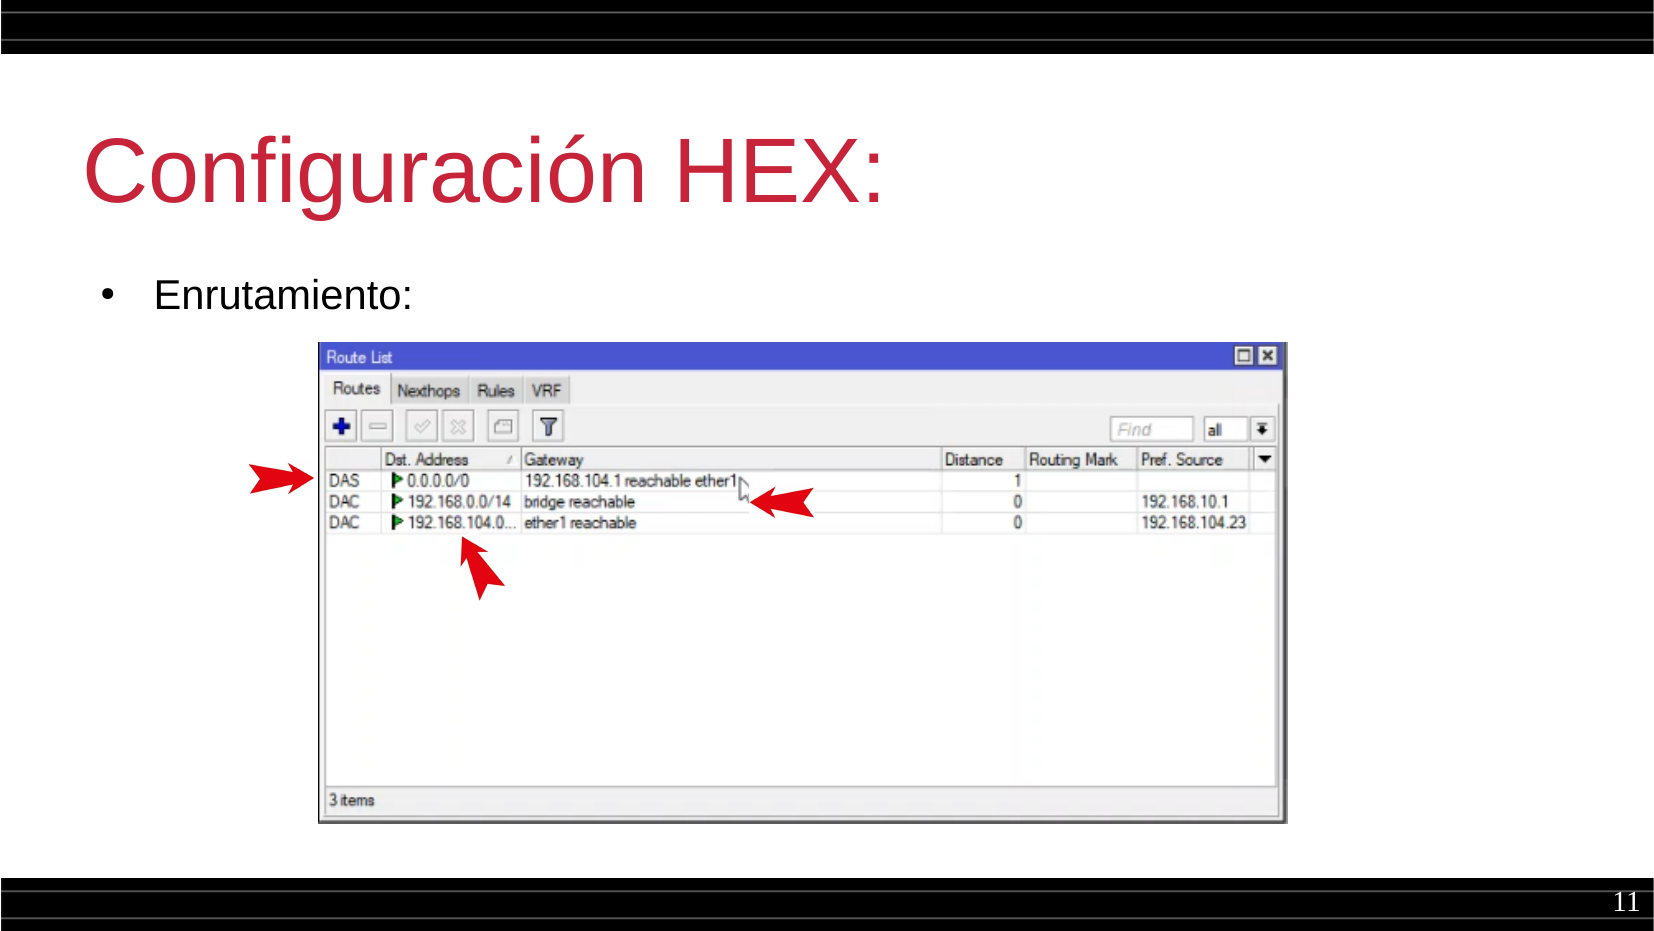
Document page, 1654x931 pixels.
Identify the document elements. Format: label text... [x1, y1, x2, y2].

picture [1, 878, 1654, 931]
picture [248, 460, 315, 497]
title Configuración HEX: [82, 92, 1571, 249]
picture [318, 342, 1288, 824]
list Enrutamiento: [82, 271, 1571, 758]
picture [1, 0, 1654, 54]
